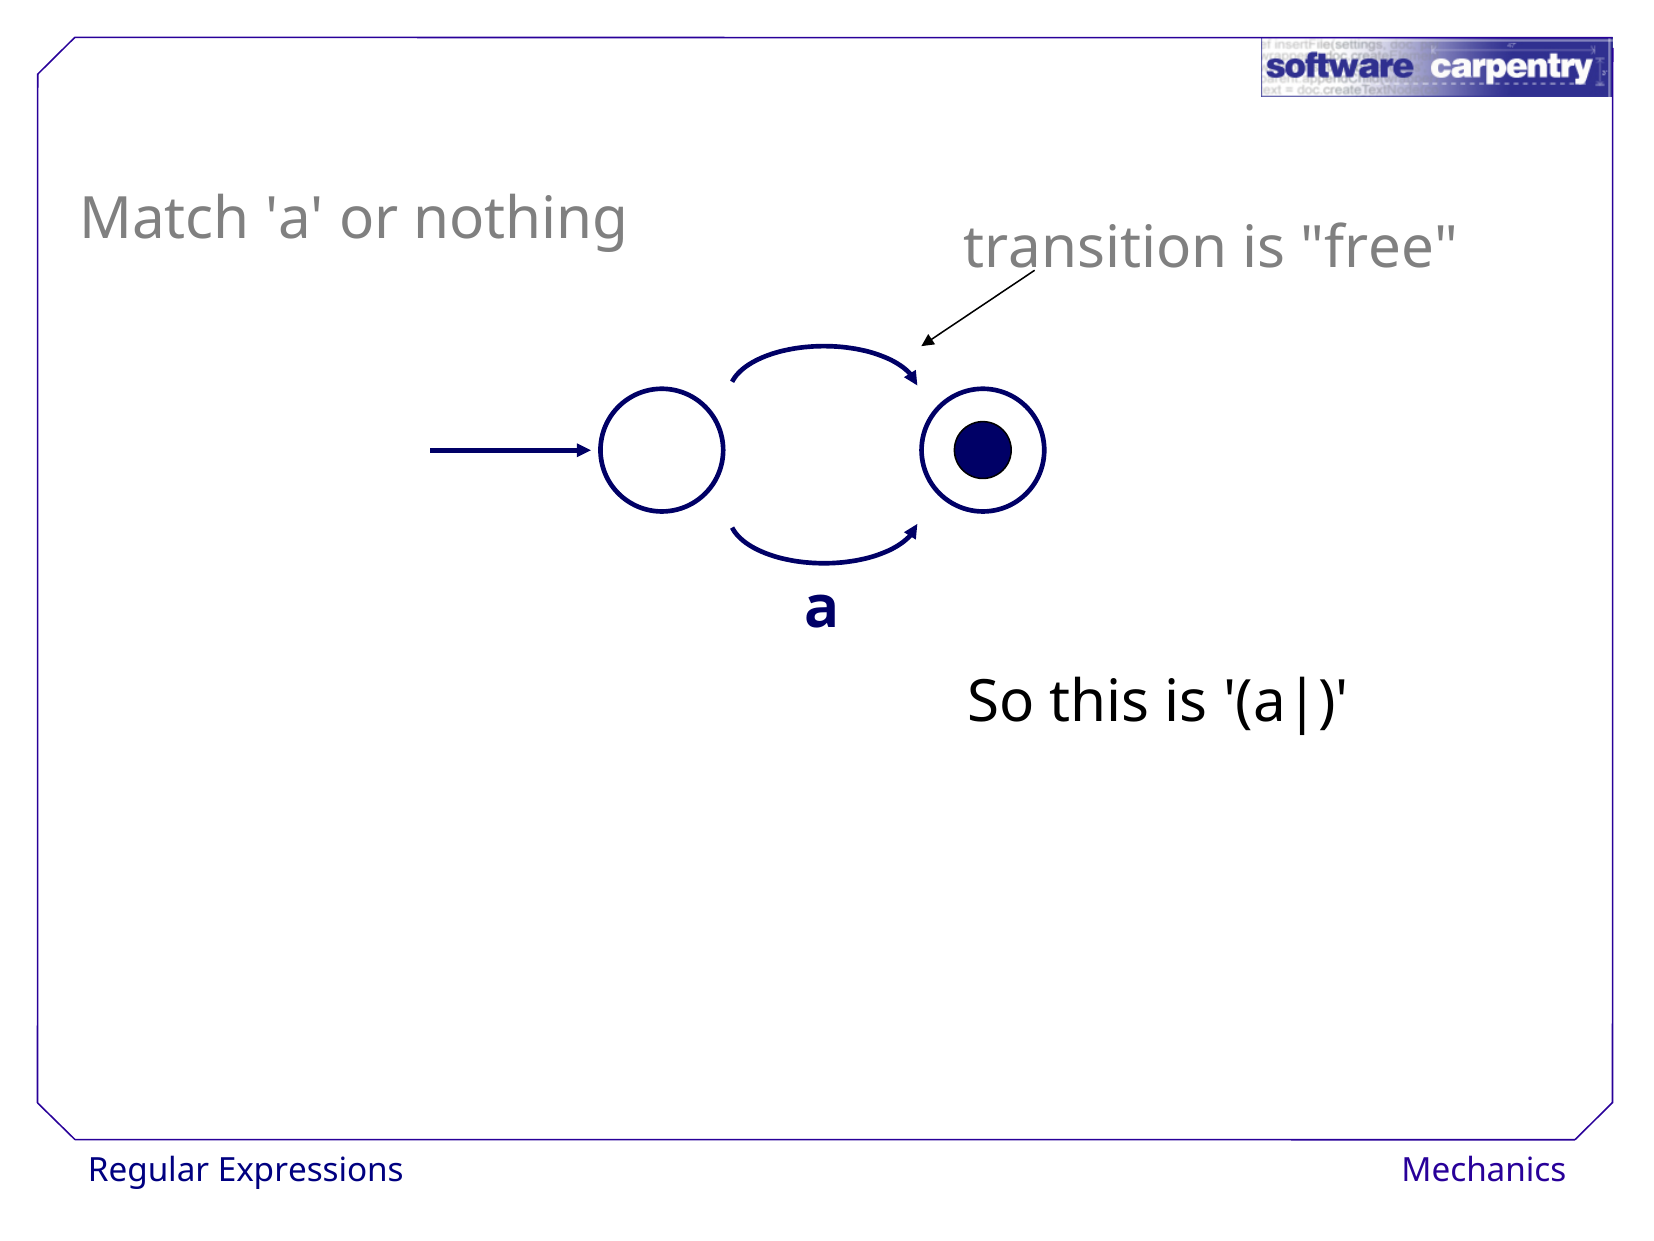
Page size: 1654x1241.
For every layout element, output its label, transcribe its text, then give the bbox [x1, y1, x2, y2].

text_box So this is '(a|)' [952, 620, 1514, 741]
text_box transition is "free" [948, 166, 1624, 287]
text_box Match 'a' or nothing [64, 138, 794, 259]
picture [1261, 39, 1613, 97]
text_box [954, 421, 1012, 479]
text_box a [788, 568, 854, 649]
